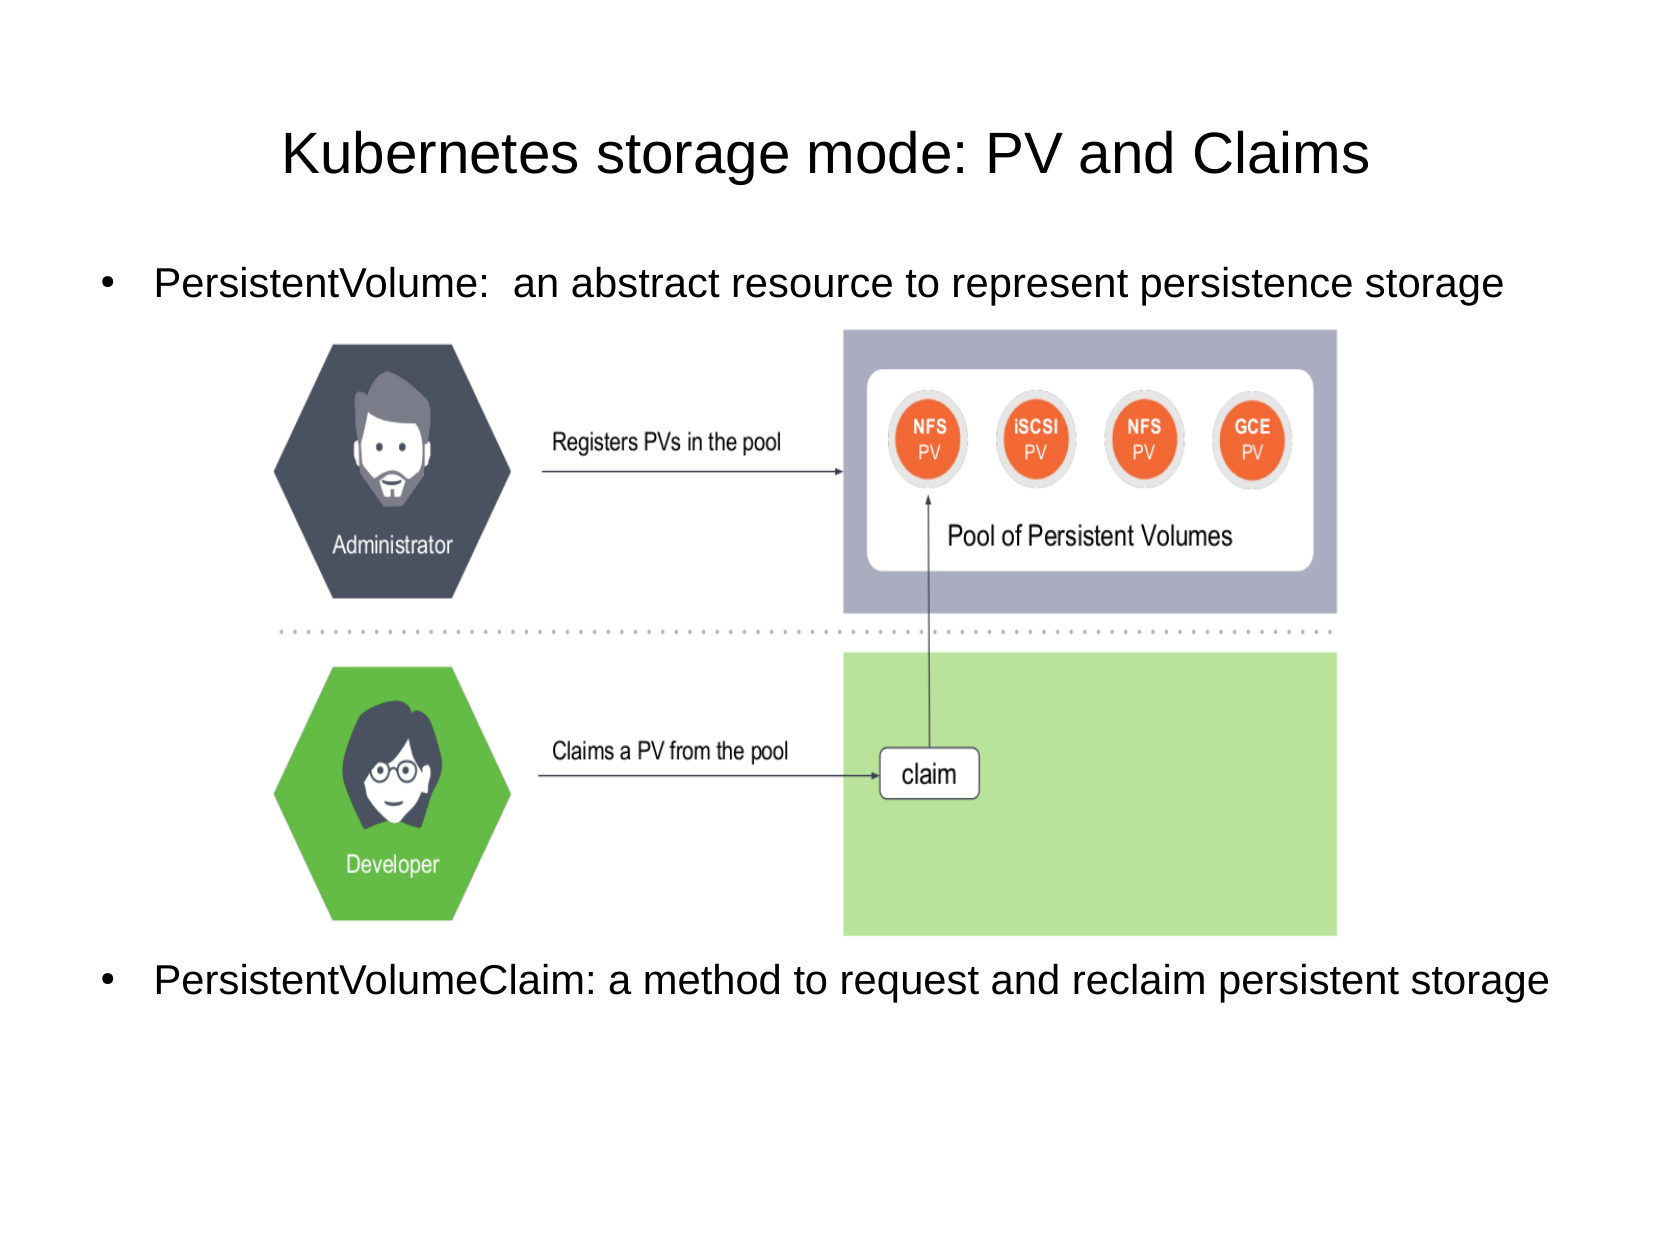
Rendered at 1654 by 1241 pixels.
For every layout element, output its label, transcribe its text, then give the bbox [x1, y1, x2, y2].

title Kubernetes storage mode: PV and Claims [82, 49, 1571, 257]
text_box PersistentVolume: an abstract resource to represent persistence storage [82, 259, 1548, 406]
text_box PersistentVolumeClaim: a method to request and reclaim persistent storage [82, 956, 1654, 1103]
picture [242, 406, 1375, 946]
